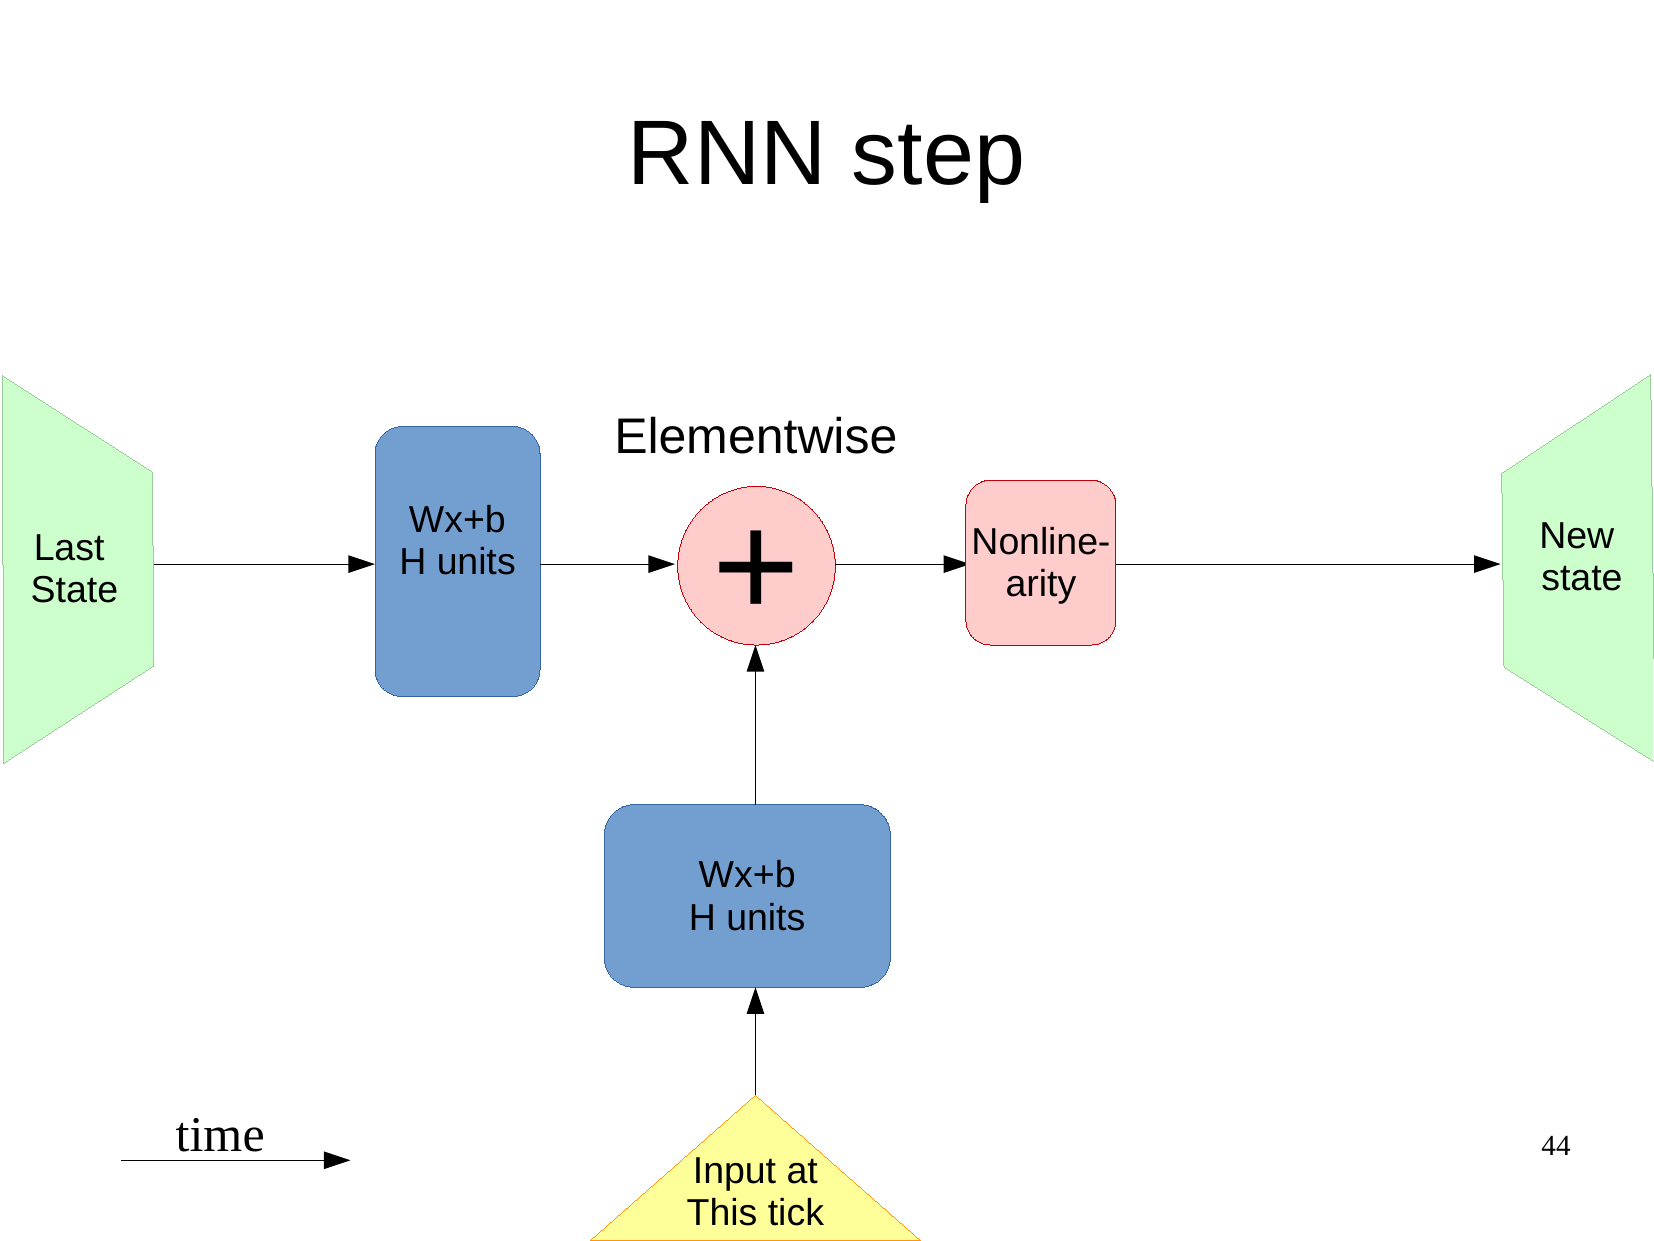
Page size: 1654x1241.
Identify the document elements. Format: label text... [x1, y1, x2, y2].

text_box Input at This tick [590, 1095, 921, 1241]
text_box Wx+b H units [375, 426, 541, 697]
text_box + [677, 486, 836, 646]
text_box [1501, 374, 1653, 507]
text_box Nonline- arity [965, 480, 1116, 646]
text_box [1503, 606, 1654, 762]
text_box [3, 661, 154, 764]
text_box Last State [0, 519, 169, 661]
text_box Wx+b H units [604, 804, 891, 988]
text_box Elementwise [599, 400, 913, 472]
text_box New state [1483, 507, 1654, 606]
title RNN step [82, 49, 1571, 257]
text_box time [160, 1107, 280, 1164]
text_box [2, 375, 153, 519]
